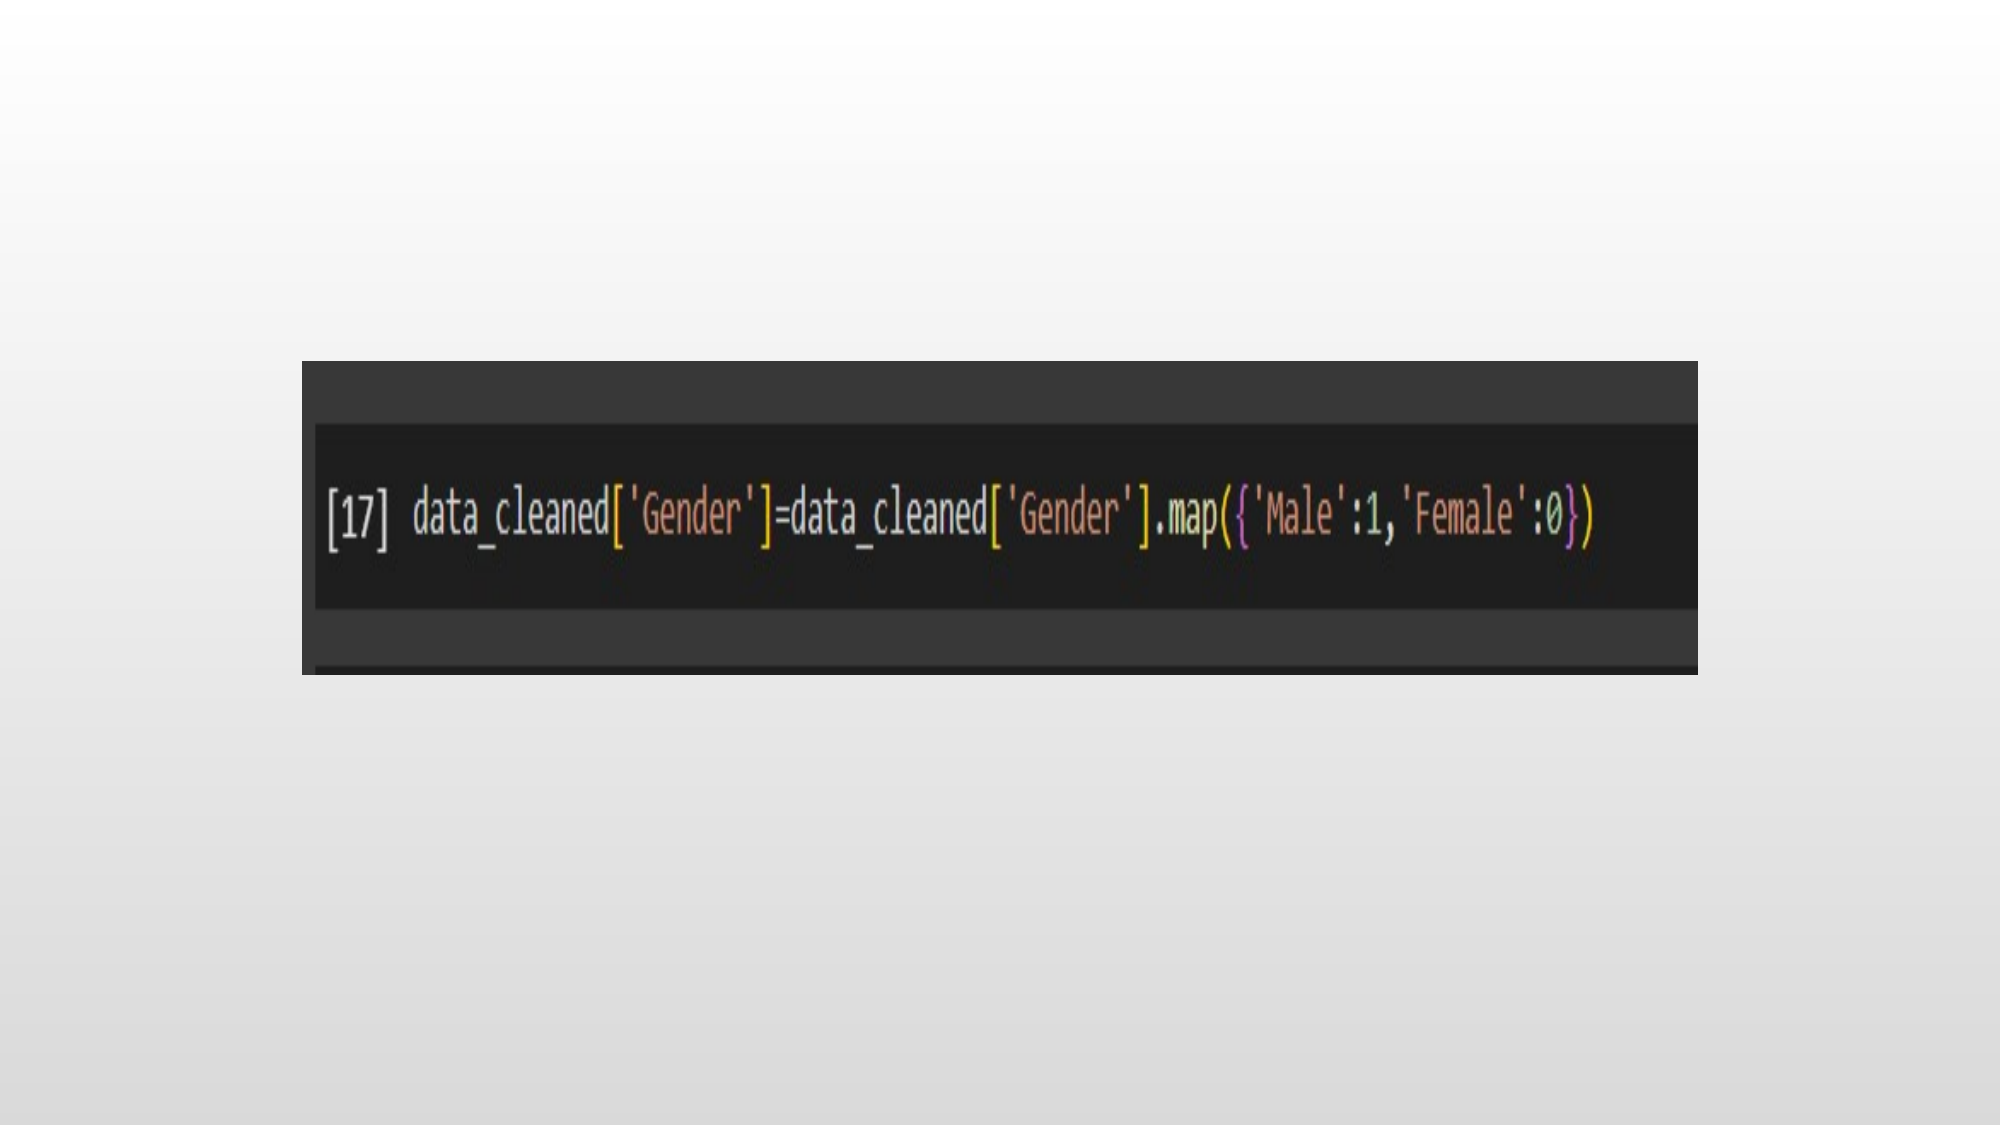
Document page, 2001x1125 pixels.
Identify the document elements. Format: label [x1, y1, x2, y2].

picture [302, 361, 1698, 675]
